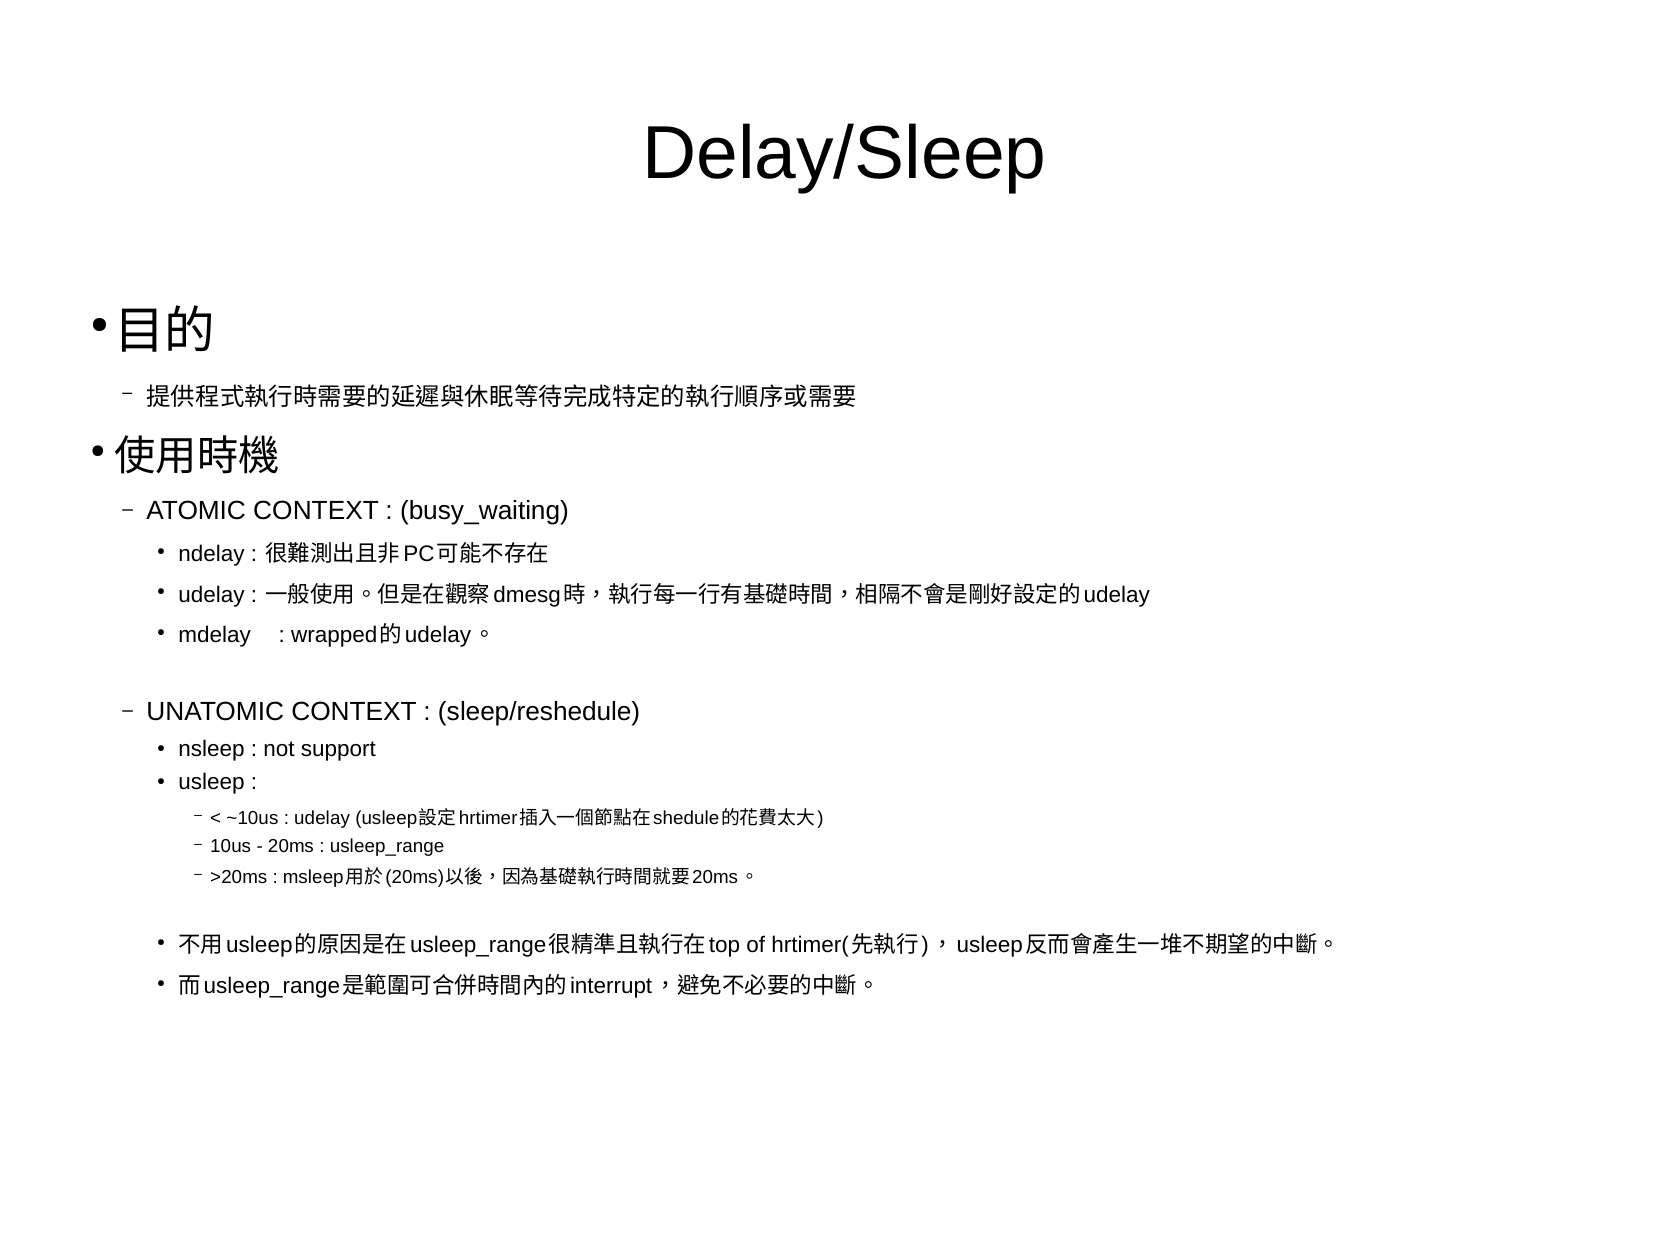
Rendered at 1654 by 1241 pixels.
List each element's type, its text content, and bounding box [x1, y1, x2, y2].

title Delay/Sleep [82, 49, 1571, 257]
list 目的 提供程式執行時需要的延遲與休眠等待完成特定的執行順序或需要 使用時機 ATOMIC CONTEXT : (busy_waiting) ndelay : 很難測出且非PC可能不存在 udelay : 一般使用。但是在觀察dmesg時，執行每一行有基礎時間，相隔不會是剛好設定的udelay mdelay : wrapped的udelay。 UNATOMIC CONTEXT : (sleep/reshedule) nsleep : not support usleep : < ~10us : udelay (usleep設定hrtimer插入一個節點在shedule的花費太大) 10us - 20ms : usleep_range >20ms : msleep用於(20ms)以後，因為基礎執行時間就要20ms。 不用usleep的原因是在usleep_range很精準且執行在top of hrtimer(先執行)，usleep反而會產生一堆不期望的中斷。 而usleep_range是範圍可合併時間內的interrupt，避免不必要的中斷。 [82, 290, 1571, 1010]
